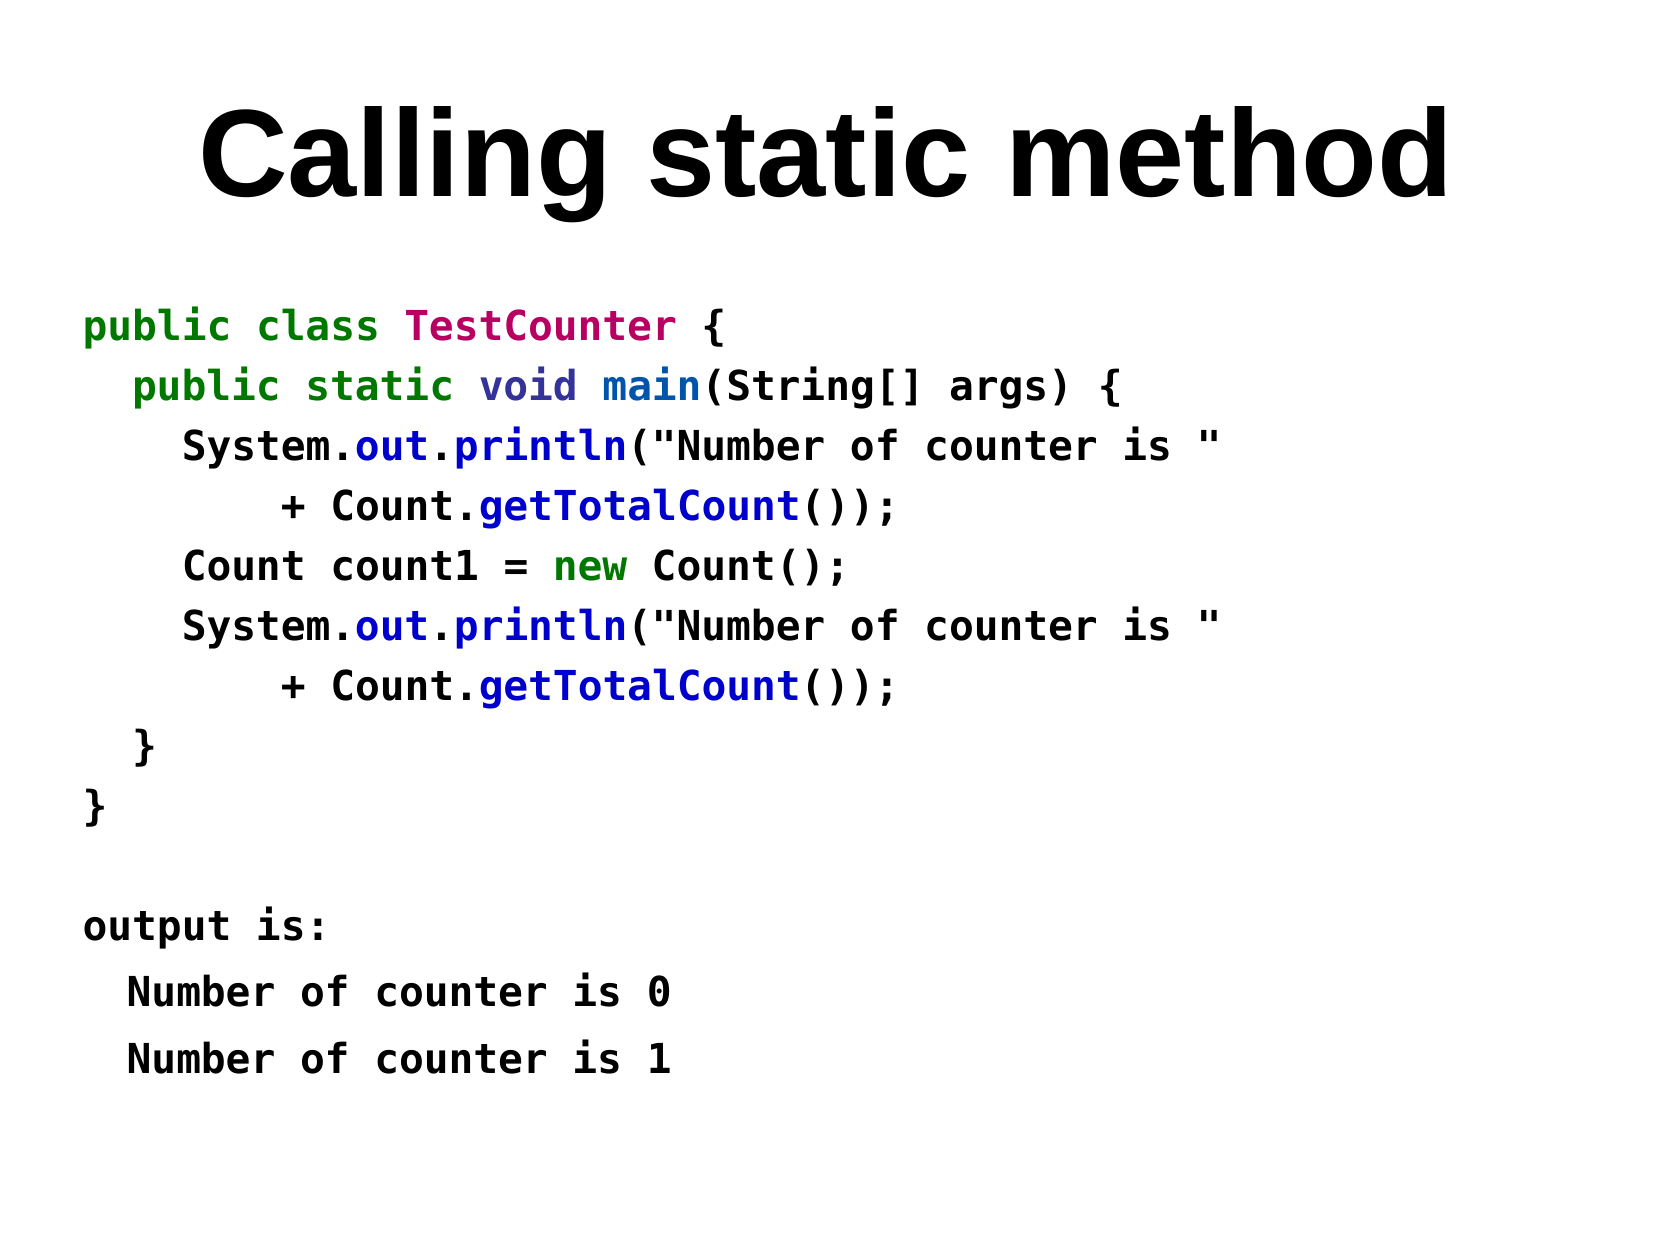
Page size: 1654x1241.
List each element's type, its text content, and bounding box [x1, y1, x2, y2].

title Calling static method [82, 49, 1571, 257]
list public class TestCounter { public static void main(String[] args) { System.out.println("Number of counter is " + Count.getTotalCount()); Count count1 = new Count(); System.out.println("Number of counter is " + Count.getTotalCount()); } } output is: Number of counter is 0 Number of counter is 1 [82, 290, 1538, 1099]
